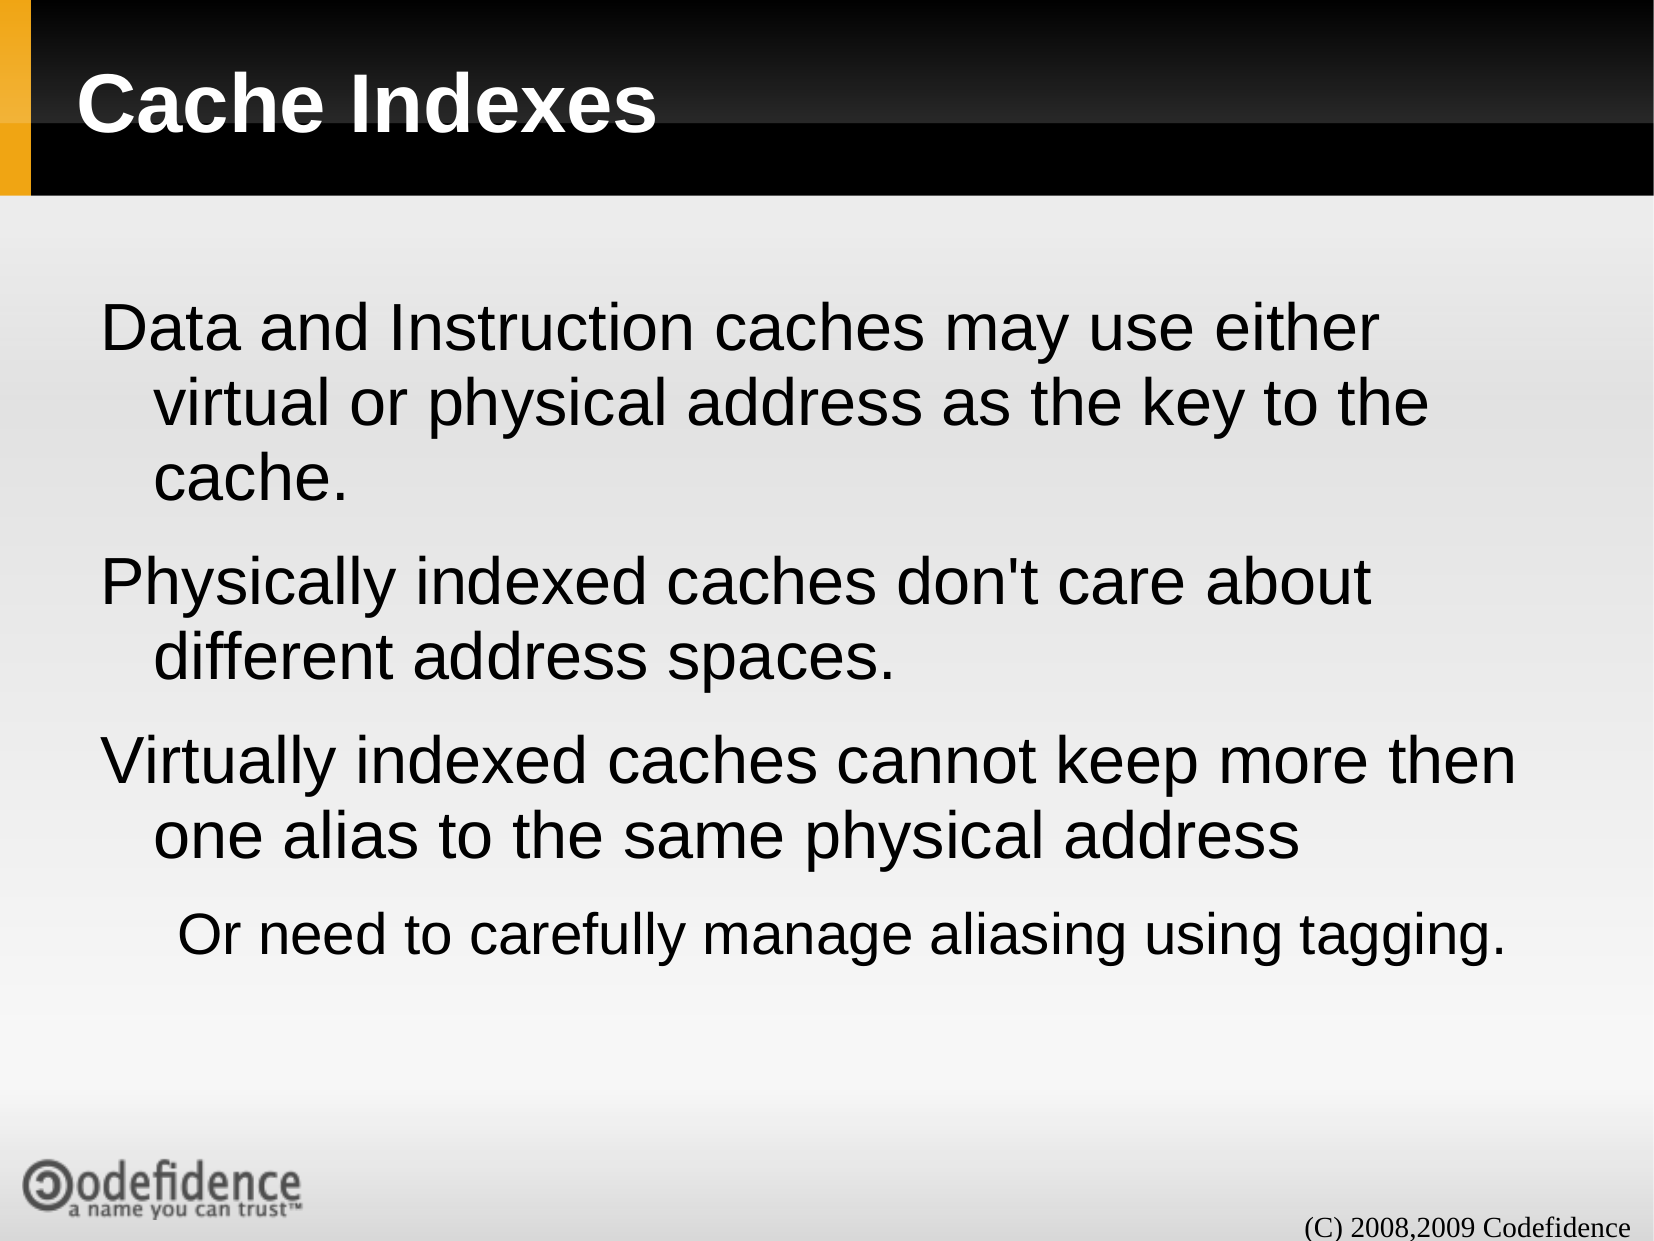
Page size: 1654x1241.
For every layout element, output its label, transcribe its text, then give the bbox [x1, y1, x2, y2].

picture [0, 0, 1654, 1241]
title Cache Indexes [76, 7, 1565, 200]
list Data and Instruction caches may use either virtual or physical address as the key to the cache. Physically indexed caches don't care about different address spaces. Virtually indexed caches cannot keep more then one alias to the same physical address Or need to carefully manage aliasing using tagging. [82, 290, 1571, 1094]
